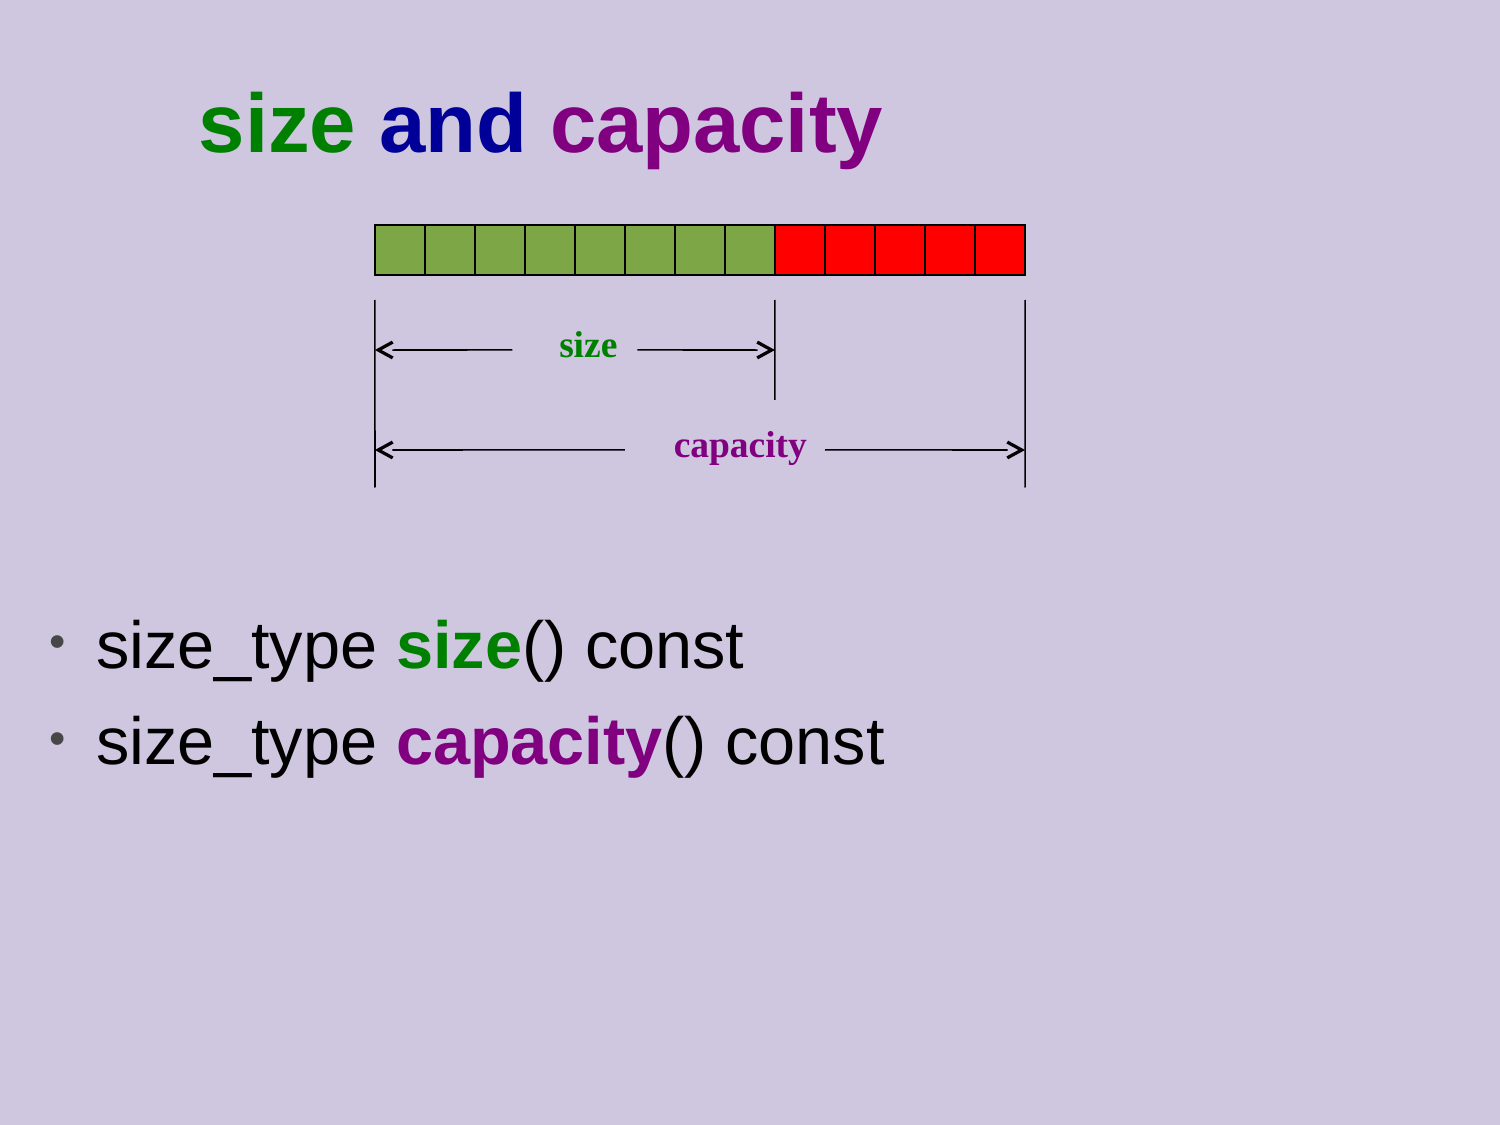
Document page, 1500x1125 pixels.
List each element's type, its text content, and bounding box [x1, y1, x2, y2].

text_box capacity [624, 412, 823, 473]
text_box [375, 224, 1026, 276]
list size_type size() const size_type capacity() const [49, 215, 1468, 1040]
text_box size [525, 312, 633, 373]
title size and capacity [198, 32, 1468, 206]
